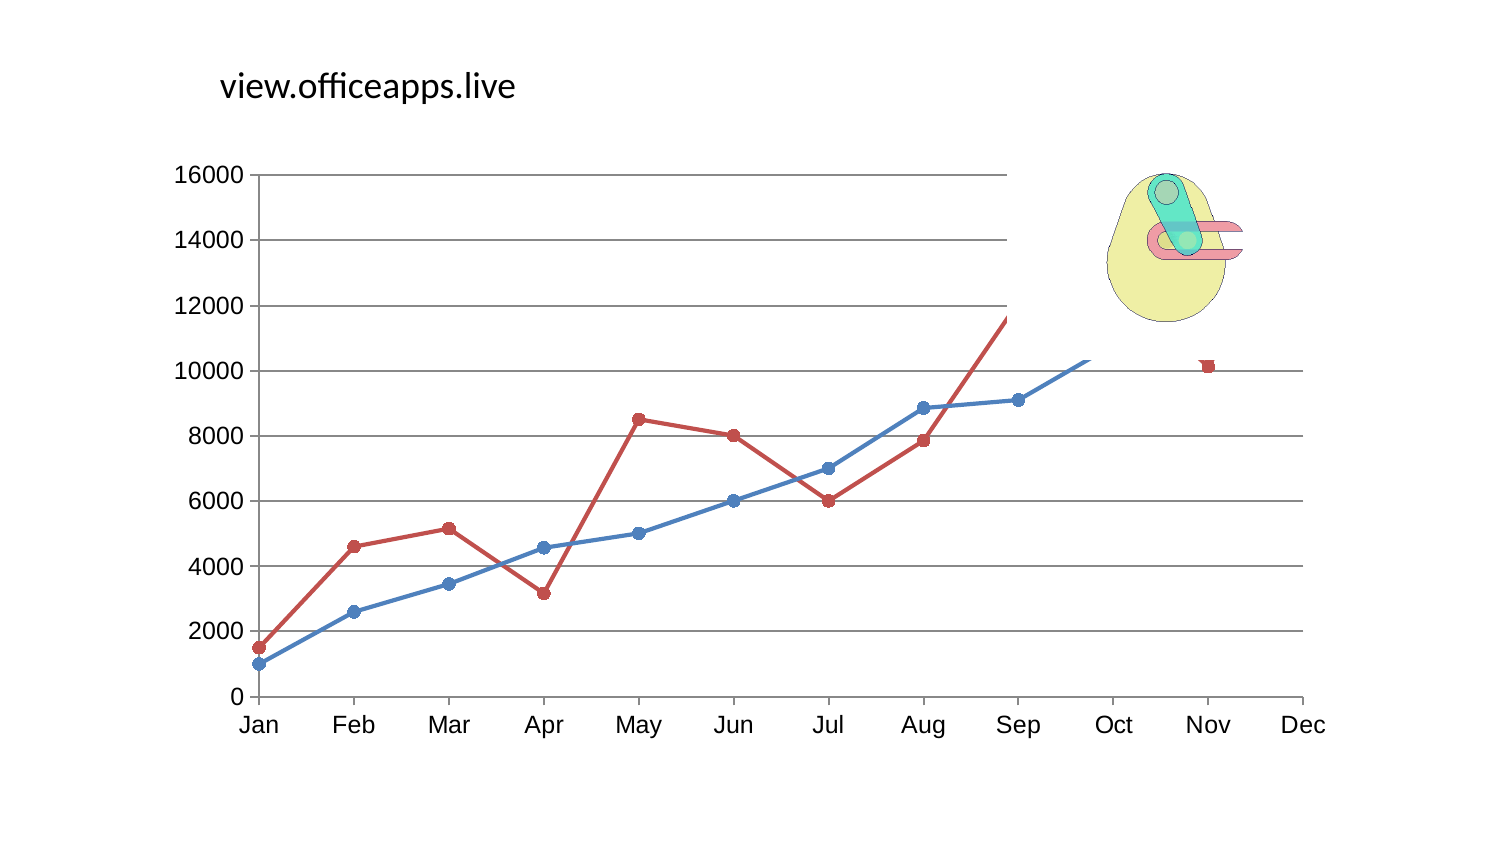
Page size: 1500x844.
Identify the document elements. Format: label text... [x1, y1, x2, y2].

chart [150, 150, 1351, 751]
text_box view.officeapps.live [205, 53, 531, 114]
picture [1007, 114, 1335, 360]
